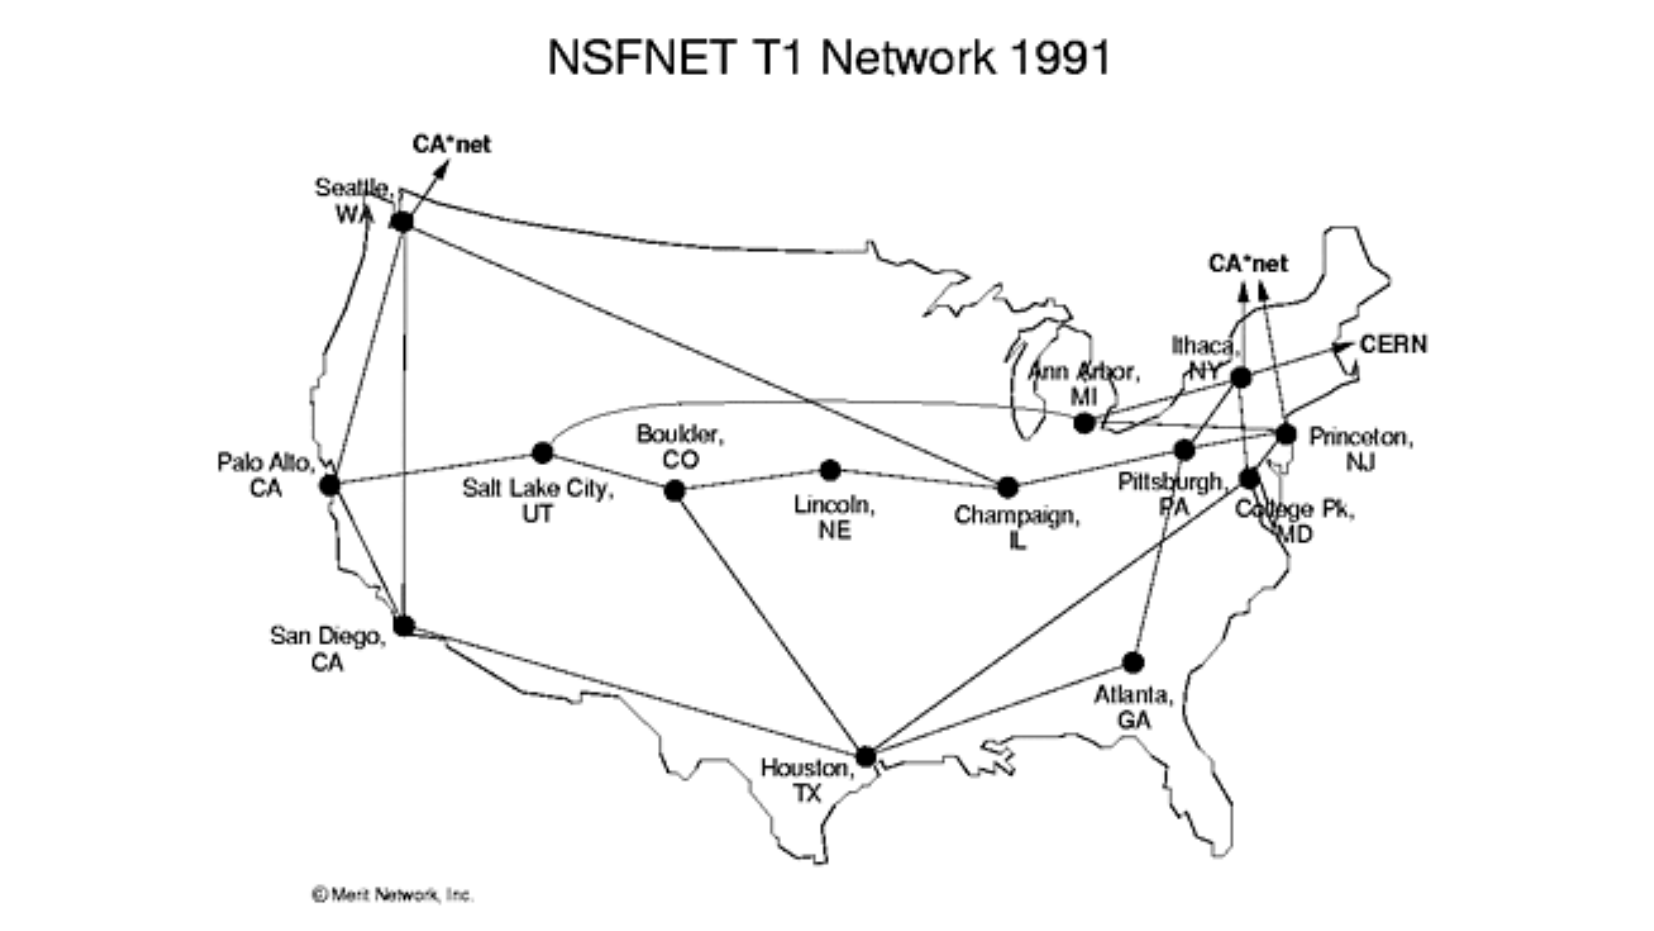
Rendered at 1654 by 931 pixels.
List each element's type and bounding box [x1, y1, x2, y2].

picture [194, 0, 1459, 931]
